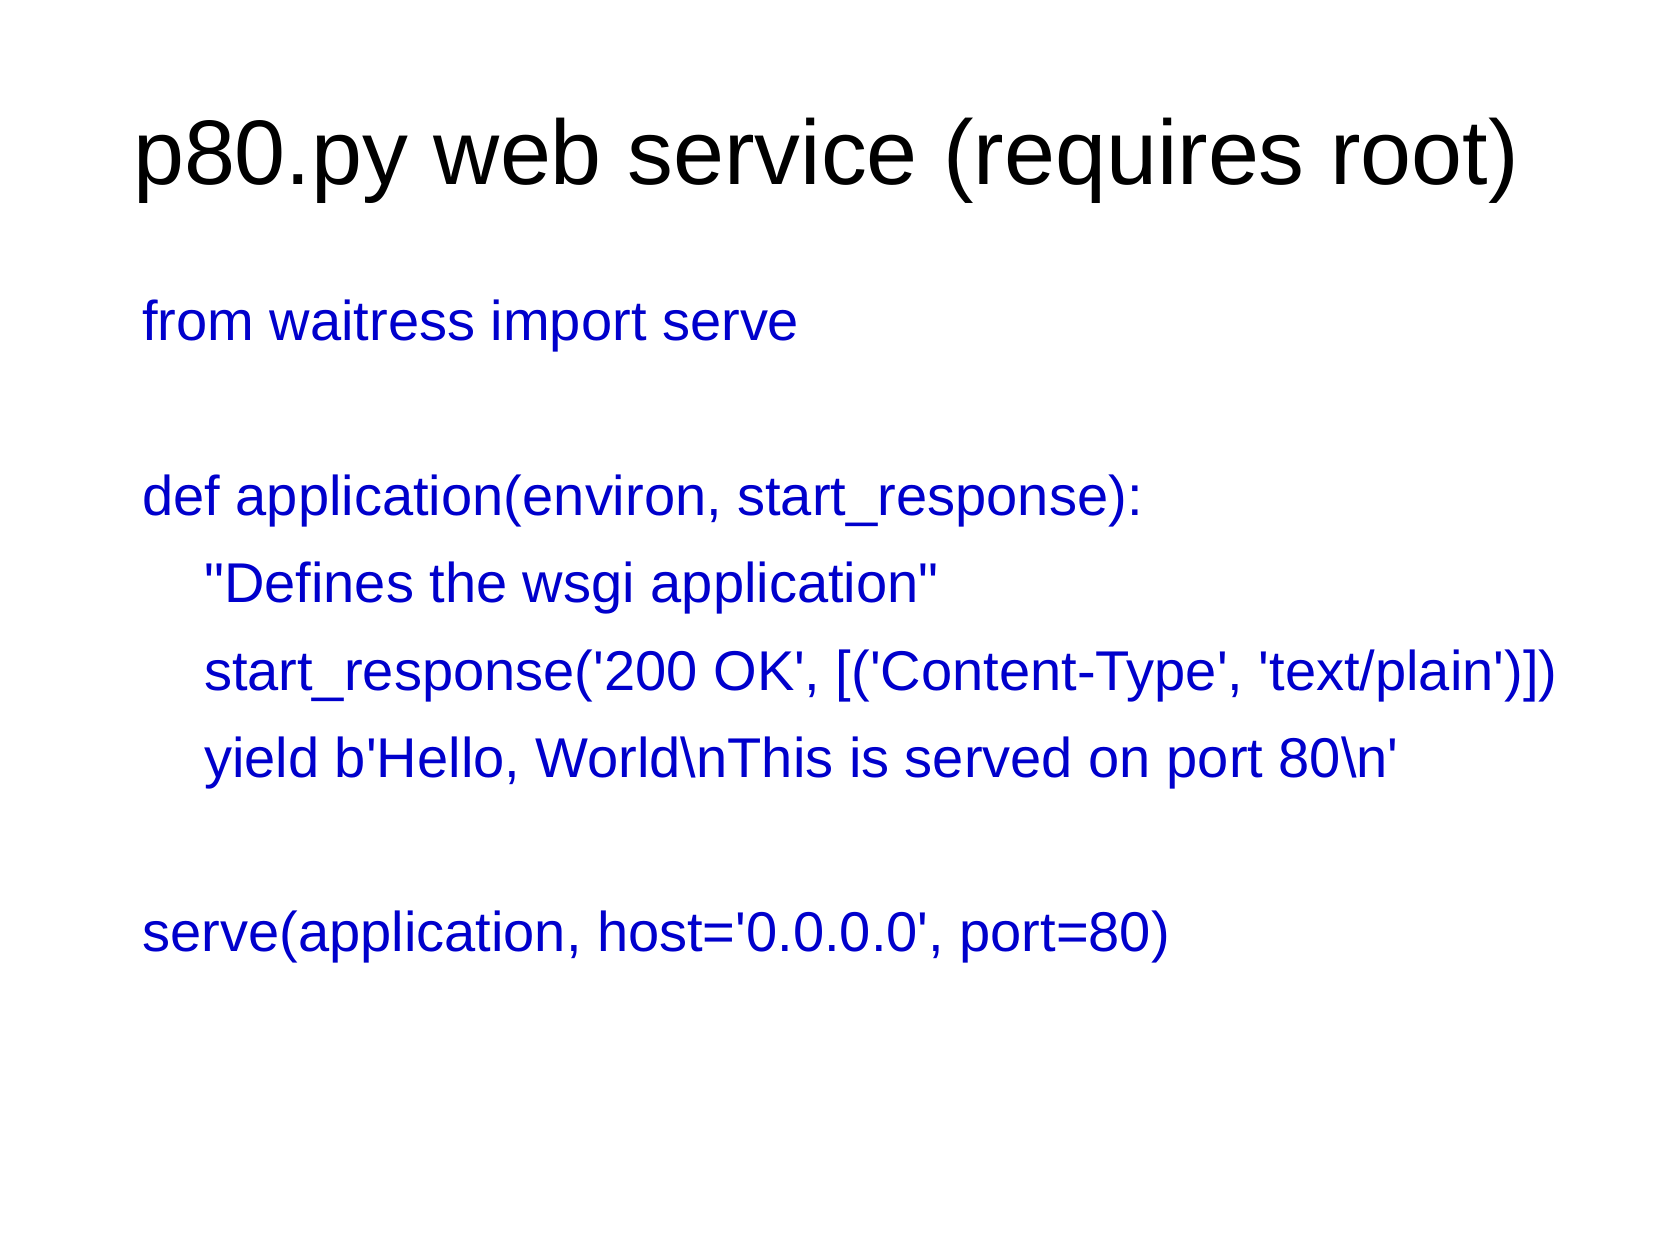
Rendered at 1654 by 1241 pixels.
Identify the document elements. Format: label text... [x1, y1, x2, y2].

title p80.py web service (requires root) [82, 49, 1571, 257]
list from waitress import serve def application(environ, start_response): "Defines the wsgi application" start_response('200 OK', [('Content-Type', 'text/plain')]) yield b'Hello, World\nThis is served on port 80\n' serve(application, host='0.0.0.0', port=80) [82, 290, 1571, 1010]
